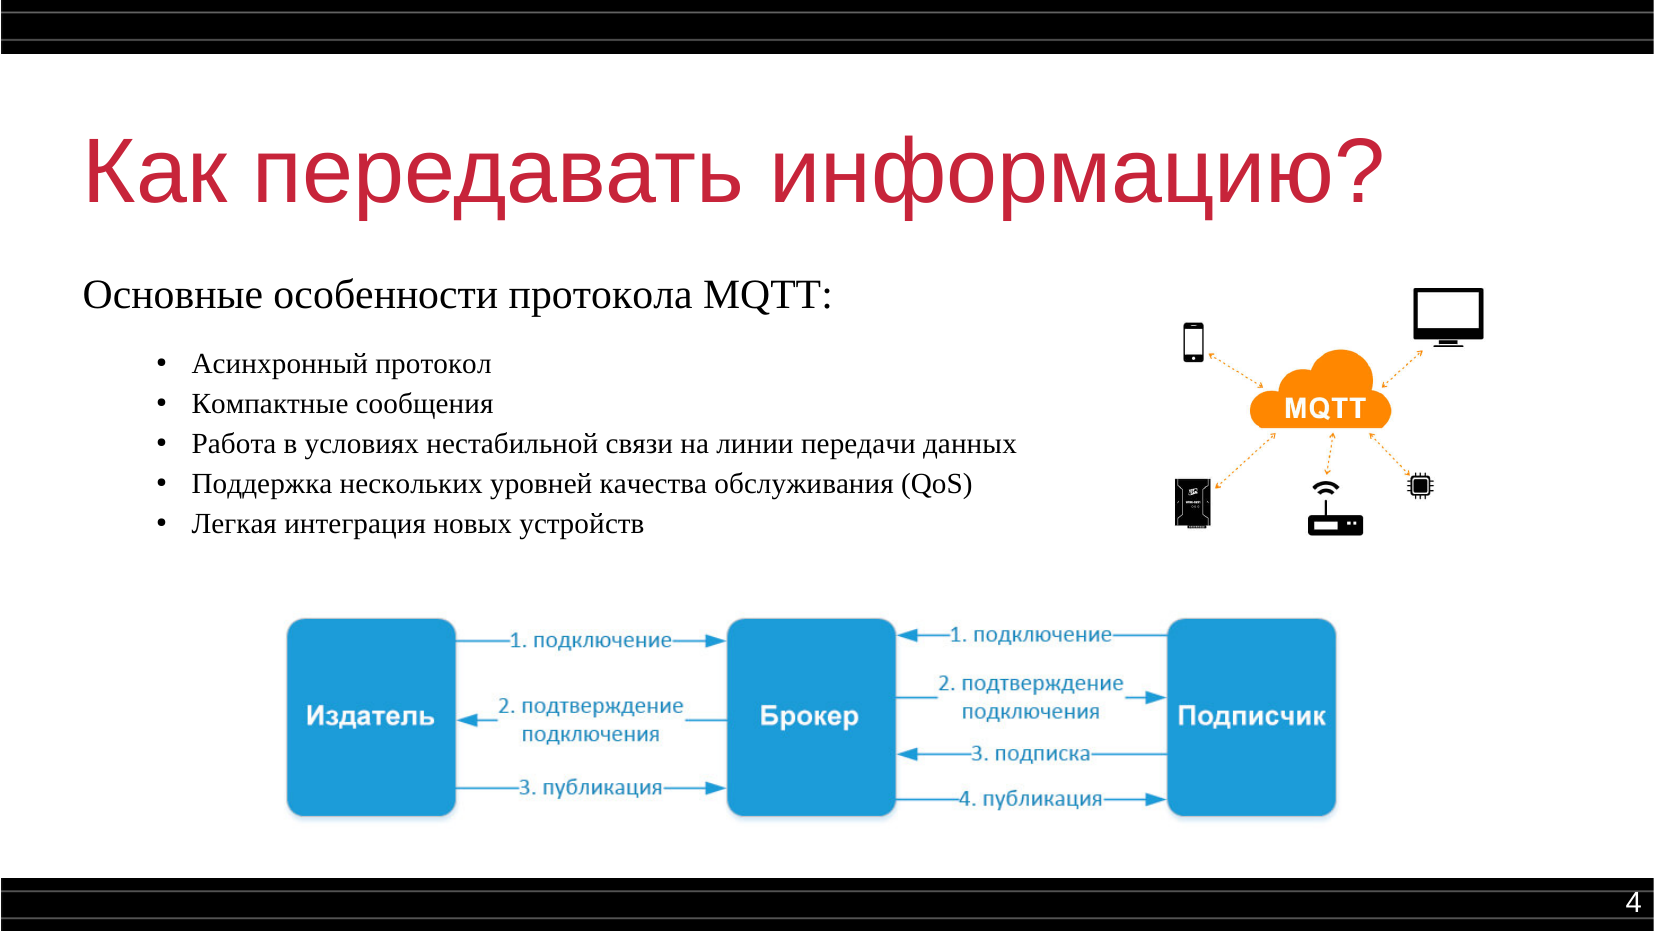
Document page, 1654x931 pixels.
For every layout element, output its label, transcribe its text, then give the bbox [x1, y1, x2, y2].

picture [275, 602, 1347, 833]
picture [1145, 283, 1513, 539]
picture [1, 0, 1654, 54]
list Основные особенности протокола MQTT: Асинхронный протокол Компактные сообщения Работа в условиях нестабильной связи на линии передачи данных Поддержка нескольких уровней качества обслуживания (QoS) Легкая интеграция новых устройств [82, 271, 1571, 758]
picture [1, 878, 1654, 931]
title Как передавать информацию? [82, 92, 1571, 249]
